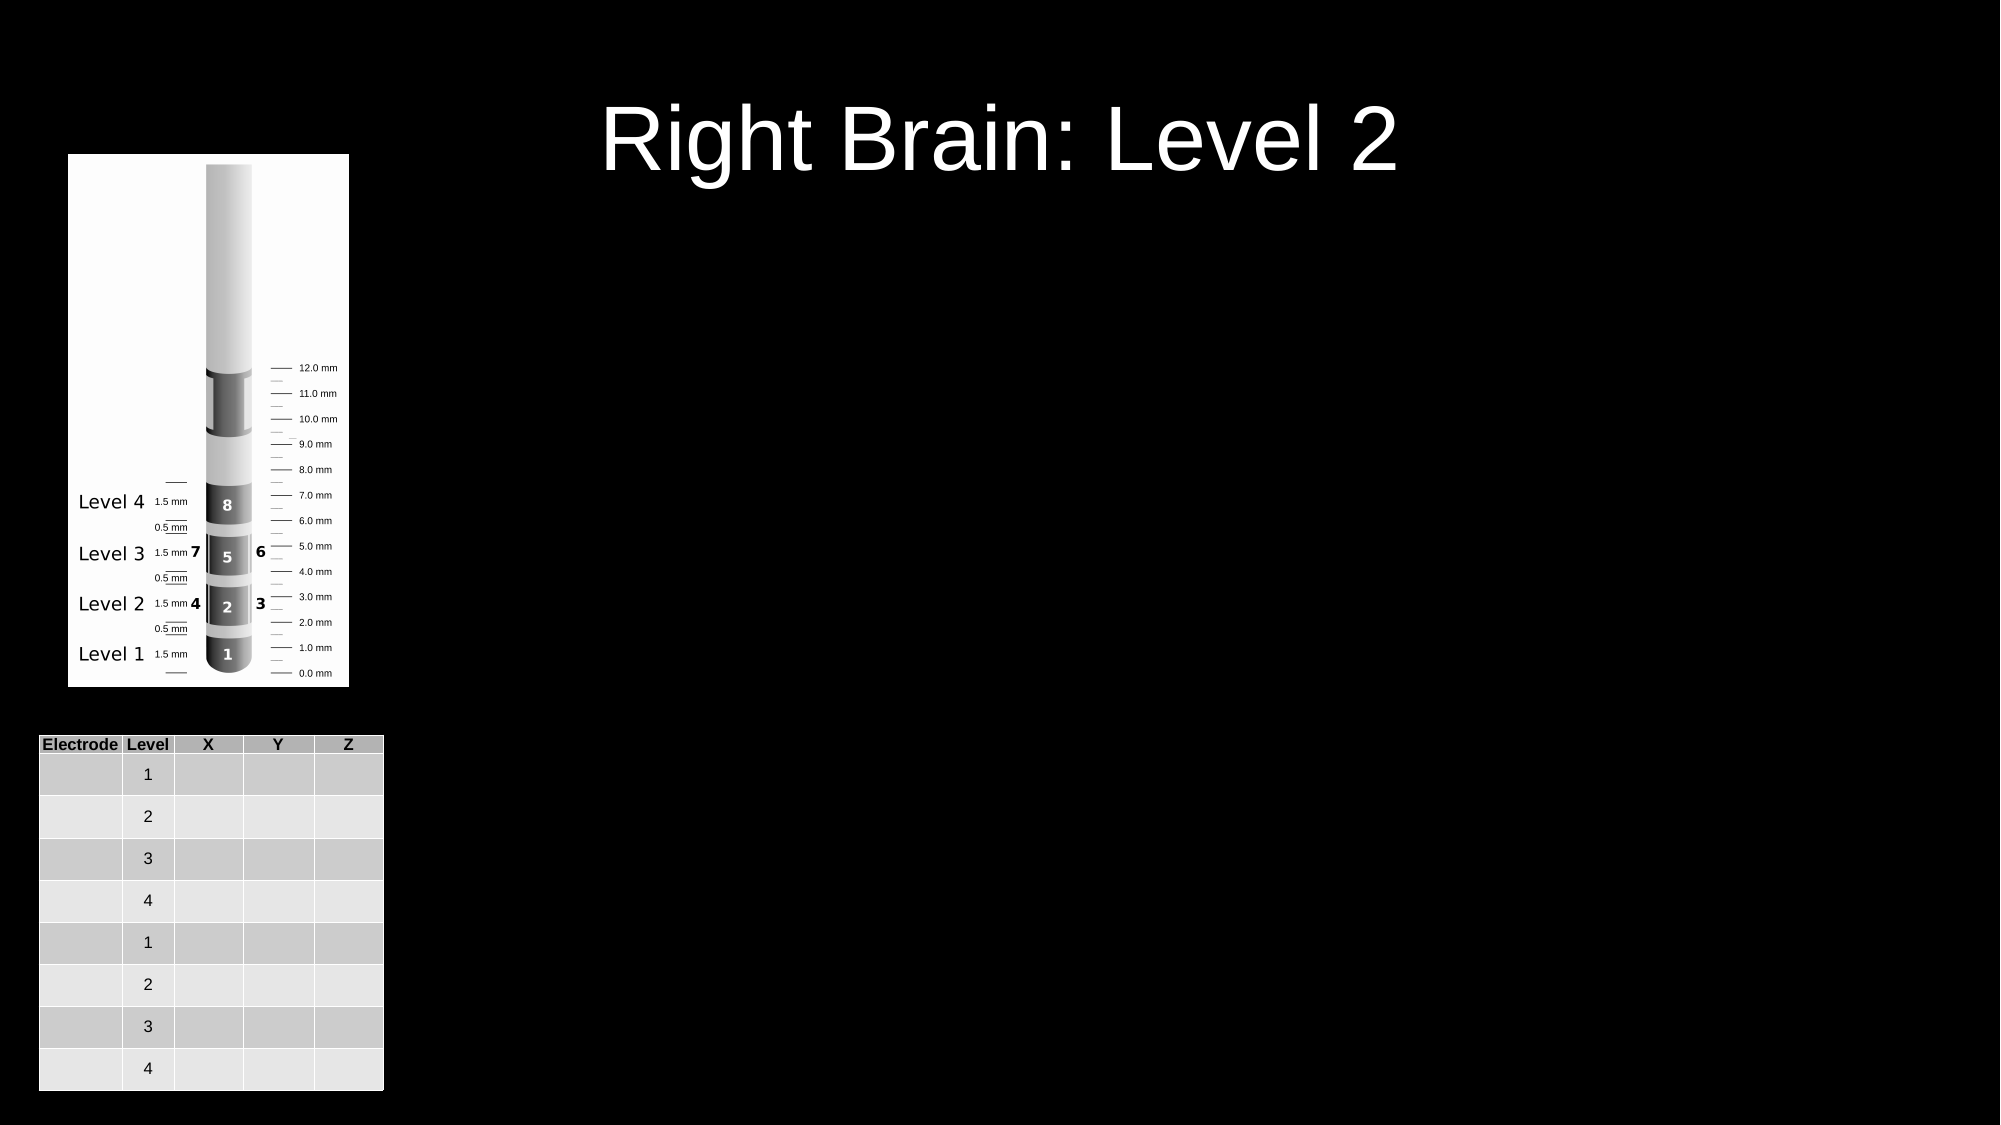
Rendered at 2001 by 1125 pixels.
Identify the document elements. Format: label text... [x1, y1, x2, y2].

table_cell [244, 1007, 314, 1048]
table_cell [175, 1049, 243, 1090]
table_cell [40, 1007, 122, 1048]
table_cell [40, 881, 122, 922]
table_cell [175, 1007, 243, 1048]
table_cell [175, 839, 243, 880]
table_cell 2 [123, 965, 174, 1006]
table_header Z [315, 736, 383, 753]
table_cell [315, 1049, 383, 1090]
table_cell [244, 796, 314, 838]
table_cell [175, 754, 243, 795]
table_header X [175, 736, 243, 753]
table_cell 3 [123, 1007, 174, 1048]
table_cell [244, 839, 314, 880]
table_cell 3 [123, 839, 174, 880]
table_header Y [244, 736, 314, 753]
table_cell [40, 923, 122, 964]
table_cell [315, 1007, 383, 1048]
table_header Level [123, 736, 174, 753]
table_cell 4 [123, 1049, 174, 1090]
table_cell [315, 881, 383, 922]
table_cell [244, 1049, 314, 1090]
table_cell [40, 1049, 122, 1090]
table_cell [40, 839, 122, 880]
table_cell [175, 881, 243, 922]
table_cell [315, 965, 383, 1006]
table_cell [175, 923, 243, 964]
table_cell 4 [123, 881, 174, 922]
table_cell 1 [123, 754, 174, 795]
table_cell 2 [123, 796, 174, 838]
picture [68, 154, 349, 687]
title Right Brain: Level 2 [99, 44, 1900, 233]
table_cell [40, 754, 122, 795]
table_cell [244, 965, 314, 1006]
table_cell [244, 754, 314, 795]
table_cell [40, 965, 122, 1006]
table_cell [315, 754, 383, 795]
table_cell [175, 796, 243, 838]
table_cell [175, 965, 243, 1006]
table_cell [40, 796, 122, 838]
table_cell [244, 923, 314, 964]
table_cell [244, 881, 314, 922]
table_header Electrode [40, 736, 122, 753]
table_cell 1 [123, 923, 174, 964]
table_cell [315, 923, 383, 964]
table_cell [315, 839, 383, 880]
table_cell [315, 796, 383, 838]
